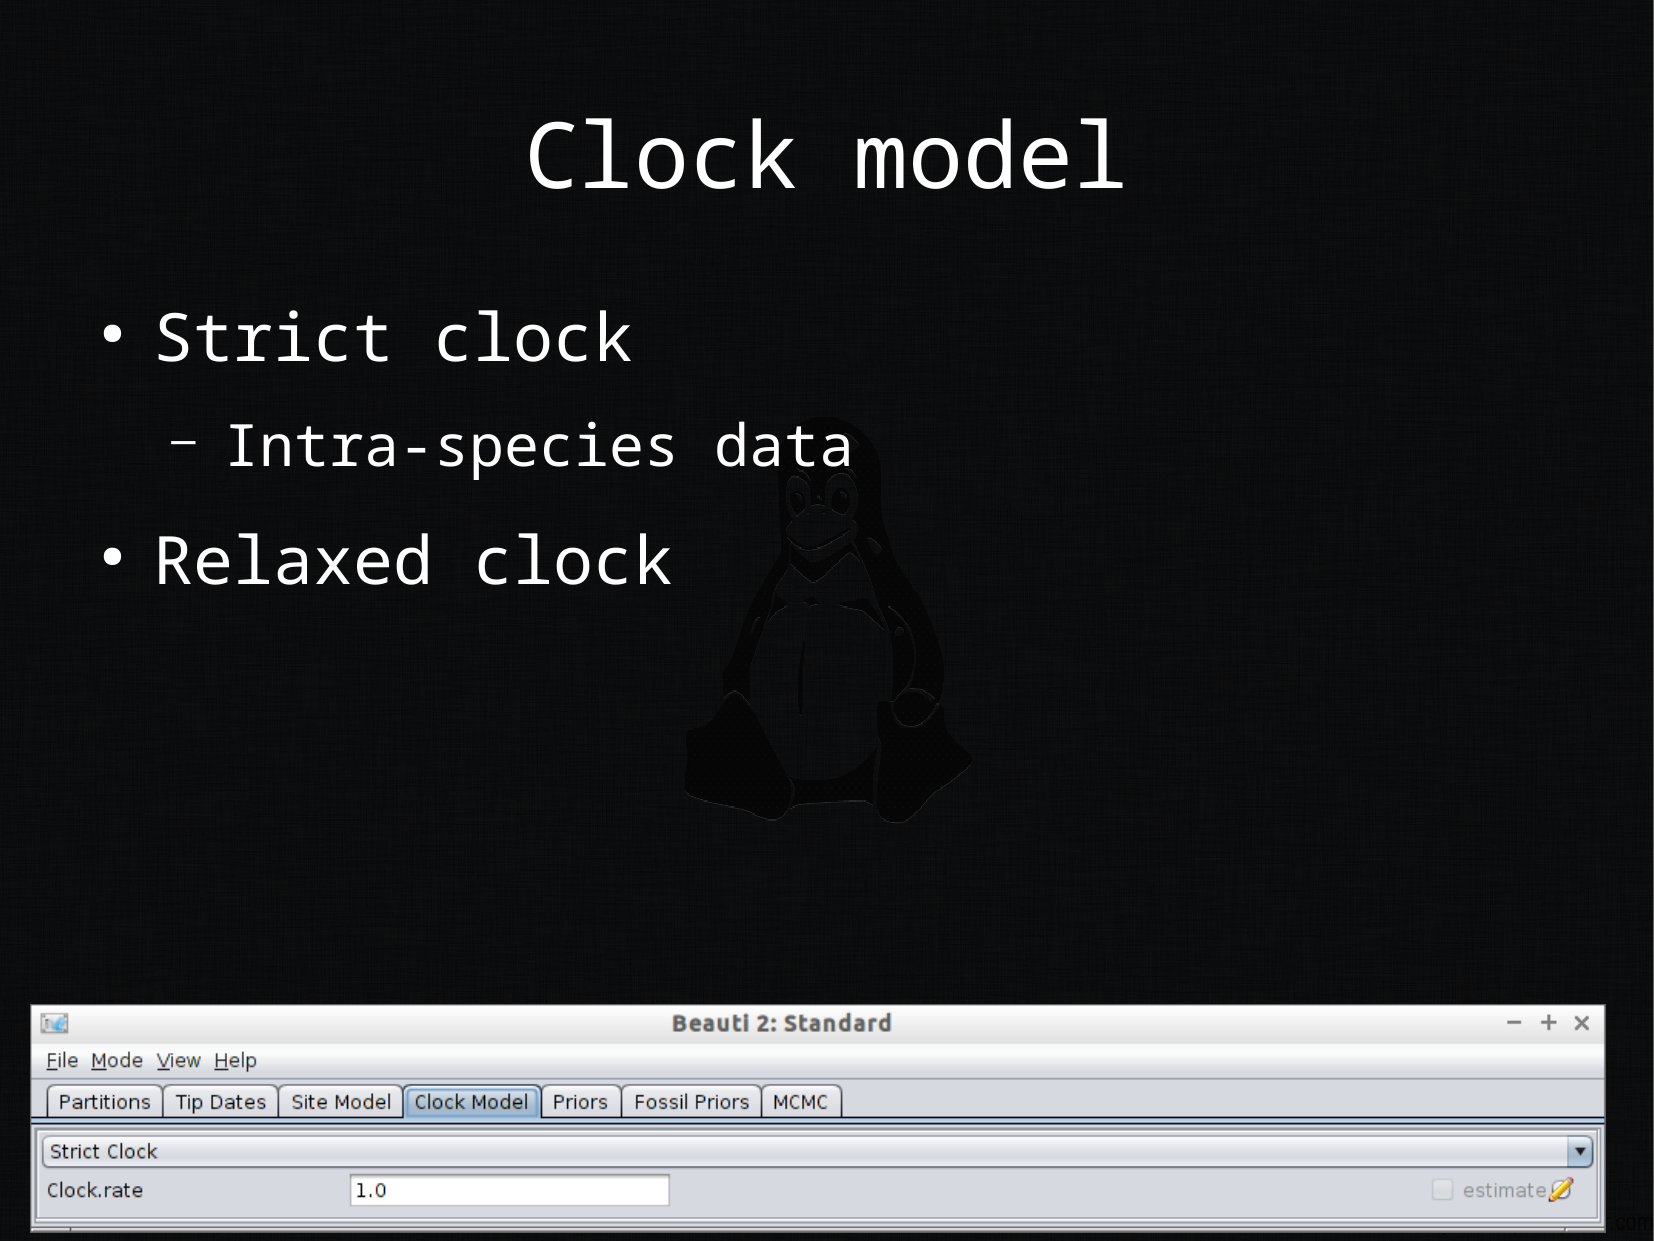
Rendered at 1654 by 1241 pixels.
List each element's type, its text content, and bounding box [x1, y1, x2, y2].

picture [0, 0, 1654, 1241]
title Clock model [82, 49, 1571, 257]
list Strict clock Intra-species data Relaxed clock [82, 290, 1571, 1010]
